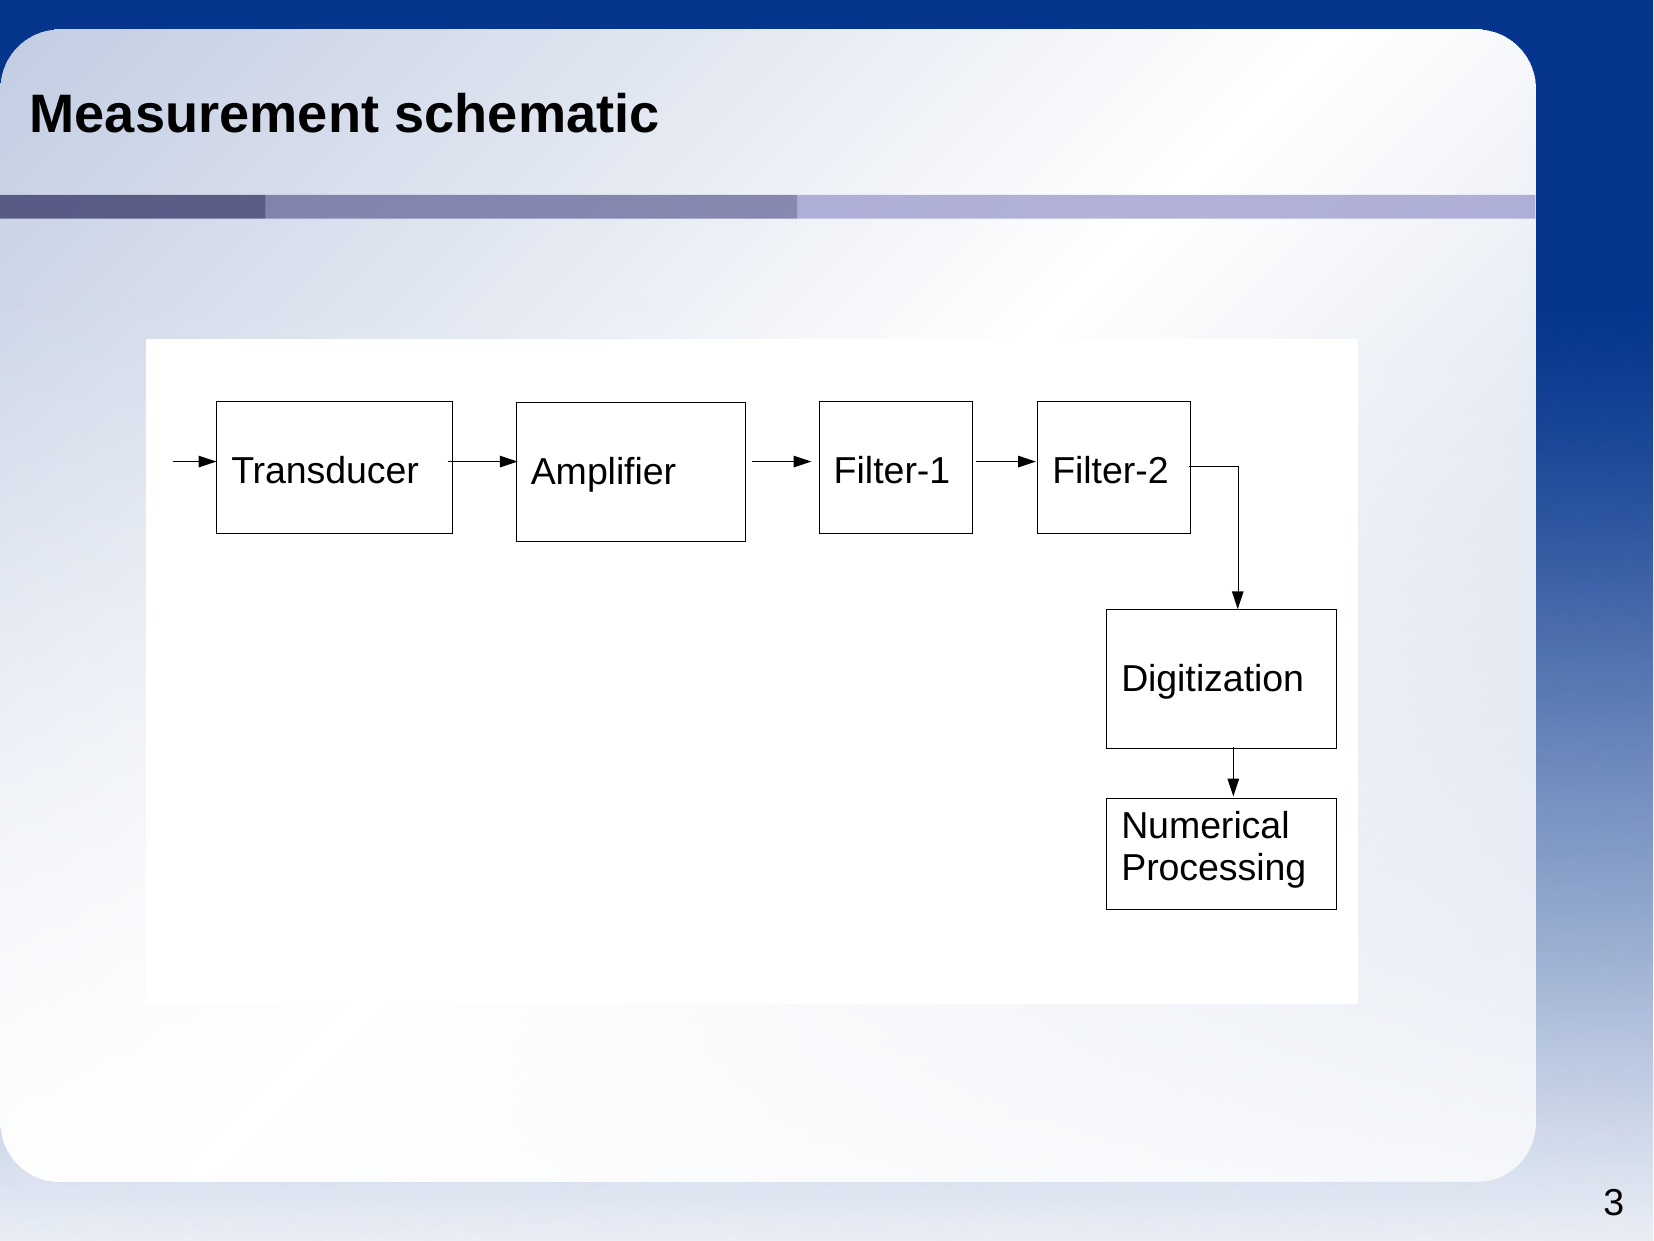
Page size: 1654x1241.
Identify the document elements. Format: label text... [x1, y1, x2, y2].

picture [0, 0, 1654, 1241]
chart [146, 338, 1359, 1004]
title Measurement schematic [29, 49, 1506, 178]
